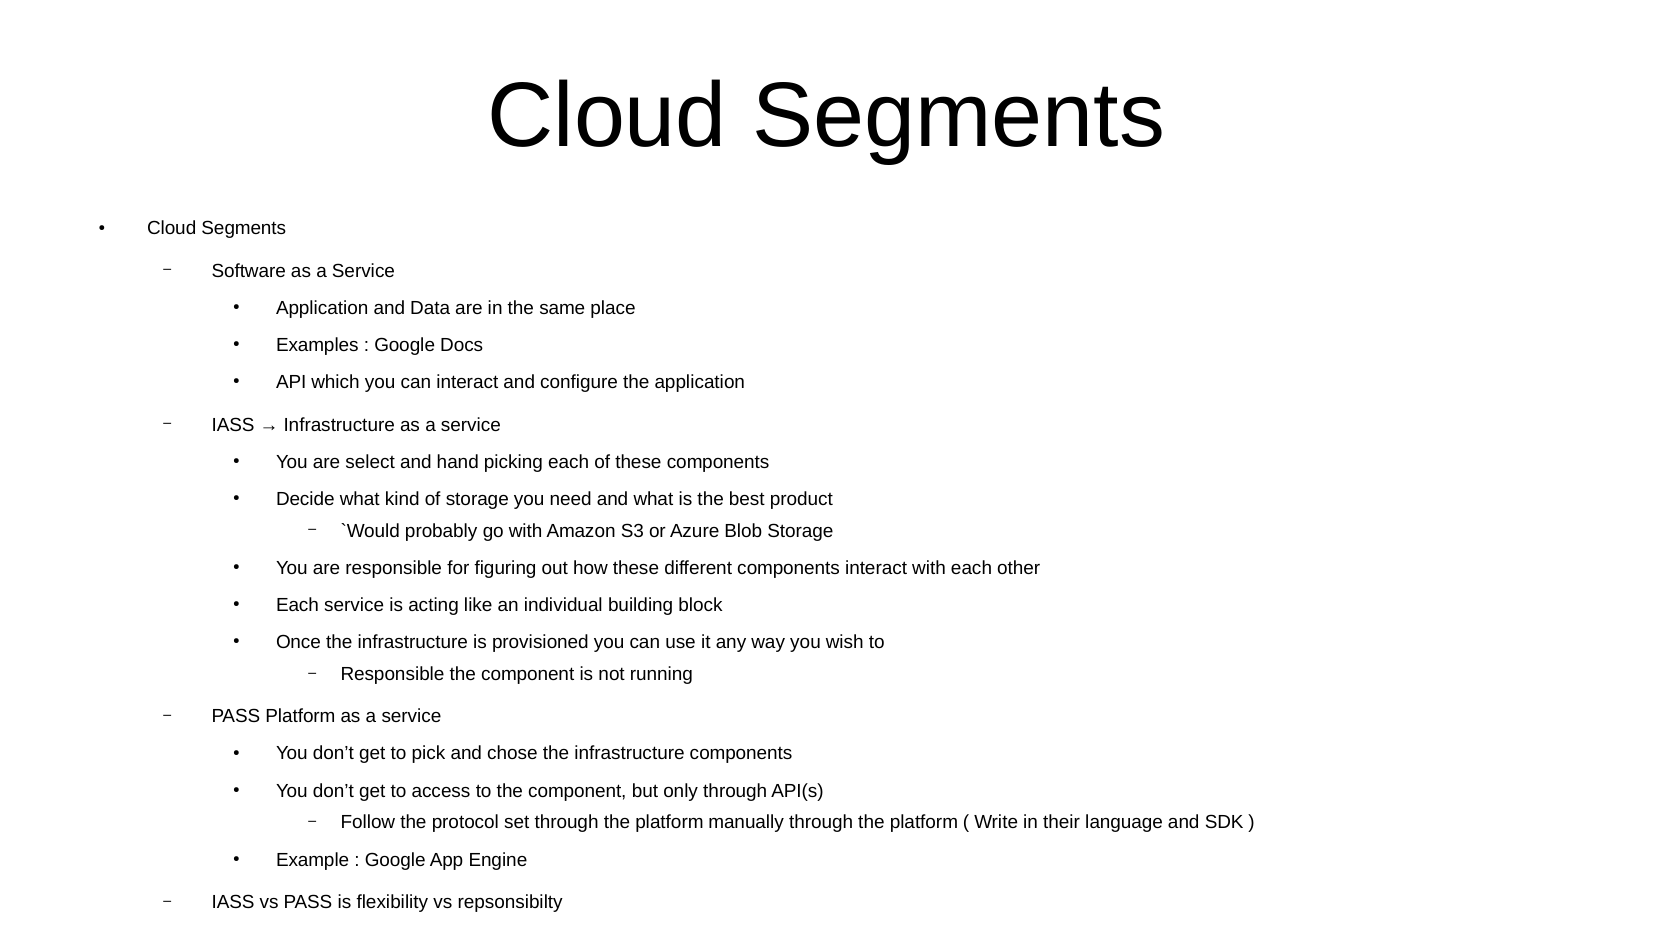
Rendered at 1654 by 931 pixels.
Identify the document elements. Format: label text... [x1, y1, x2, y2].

title Cloud Segments [82, 37, 1571, 193]
list Cloud Segments Software as a Service Application and Data are in the same place Examples : Google Docs API which you can interact and configure the application IASS → Infrastructure as a service You are select and hand picking each of these components Decide what kind of storage you need and what is the best product `Would probably go with Amazon S3 or Azure Blob Storage You are responsible for figuring out how these different components interact with each other Each service is acting like an individual building block Once the infrastructure is provisioned you can use it any way you wish to Responsible the component is not running PASS Platform as a service You don’t get to pick and chose the infrastructure components You don’t get to access to the component, but only through API(s) Follow the protocol set through the platform manually through the platform ( Write in their language and SDK ) Example : Google App Engine IASS vs PASS is flexibility vs repsonsibilty [82, 217, 1576, 916]
